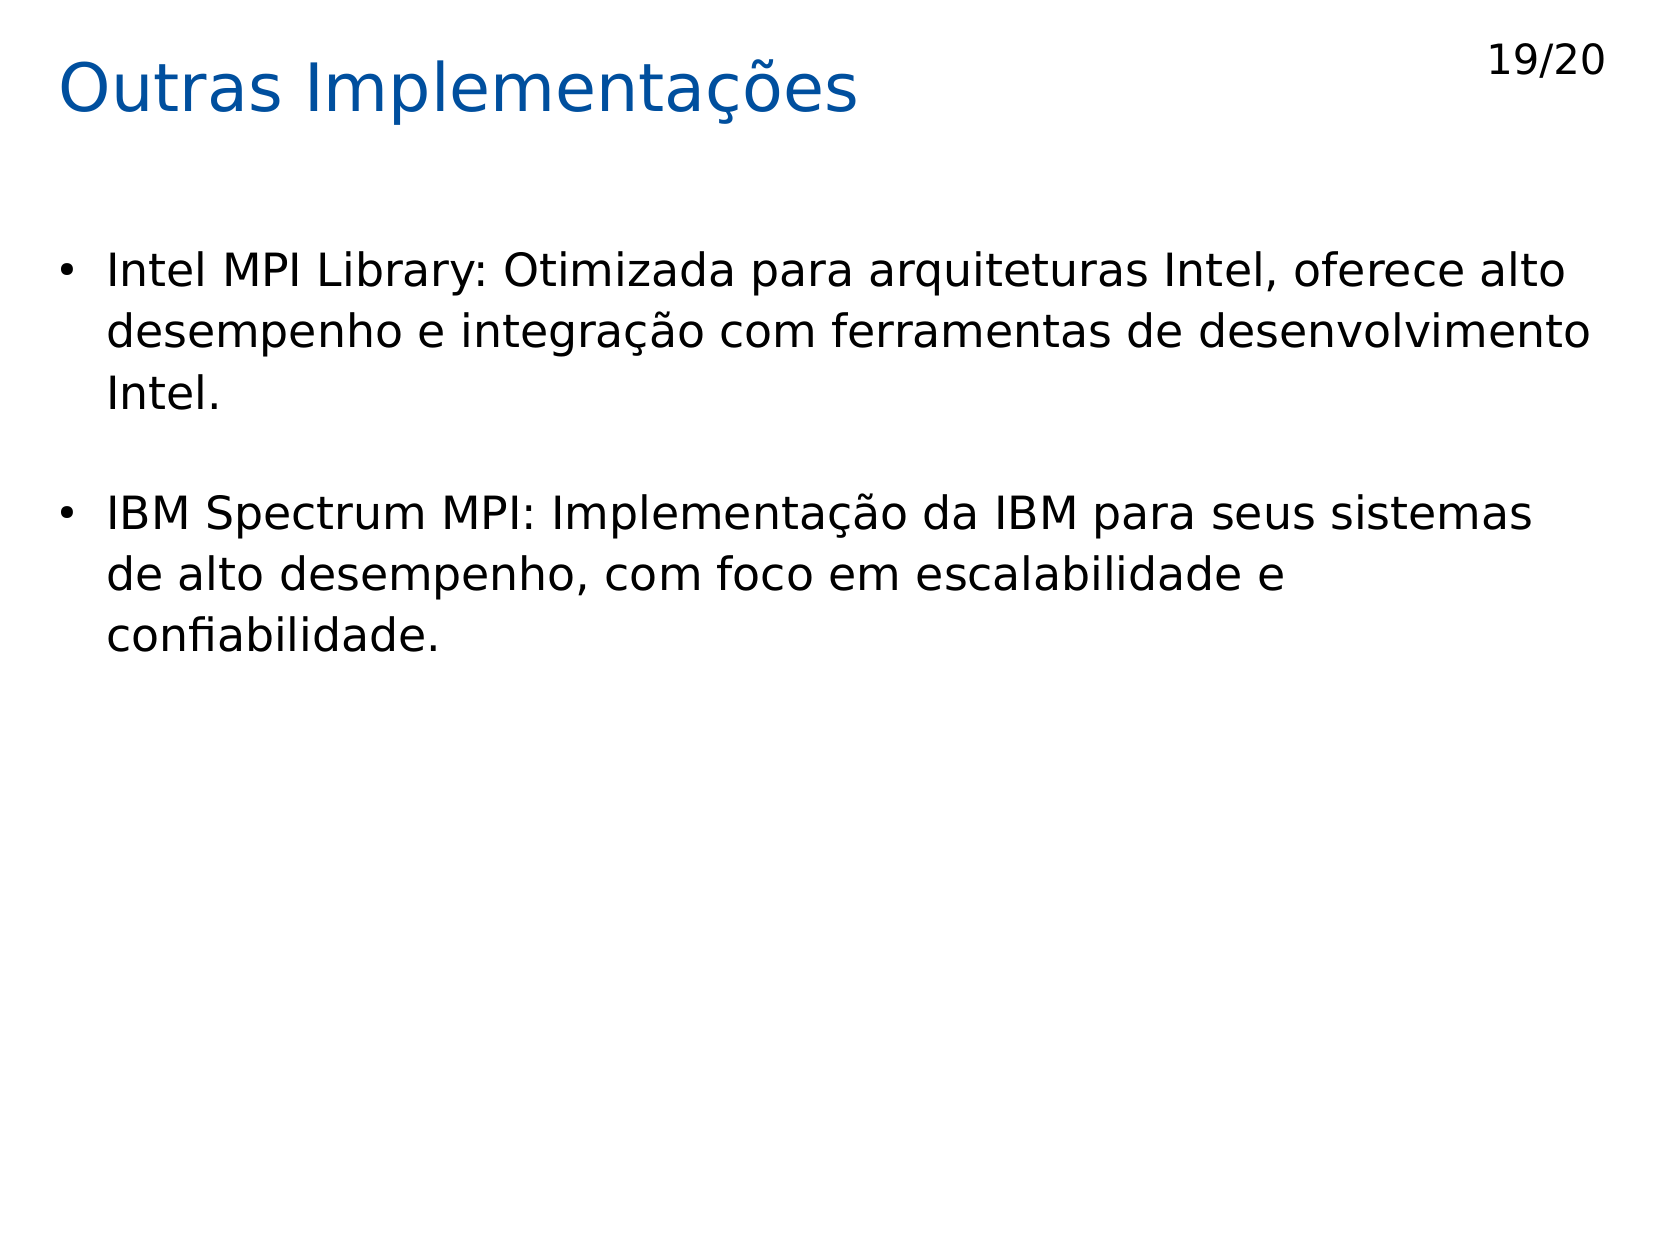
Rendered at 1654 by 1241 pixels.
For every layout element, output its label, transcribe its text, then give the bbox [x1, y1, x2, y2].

title Outras Implementações [59, 29, 1506, 148]
list Intel MPI Library: Otimizada para arquiteturas Intel, oferece alto desempenho e integração com ferramentas de desenvolvimento Intel. IBM Spectrum MPI: Implementação da IBM para seus sistemas de alto desempenho, com foco em escalabilidade e confiabilidade. [59, 236, 1595, 1211]
